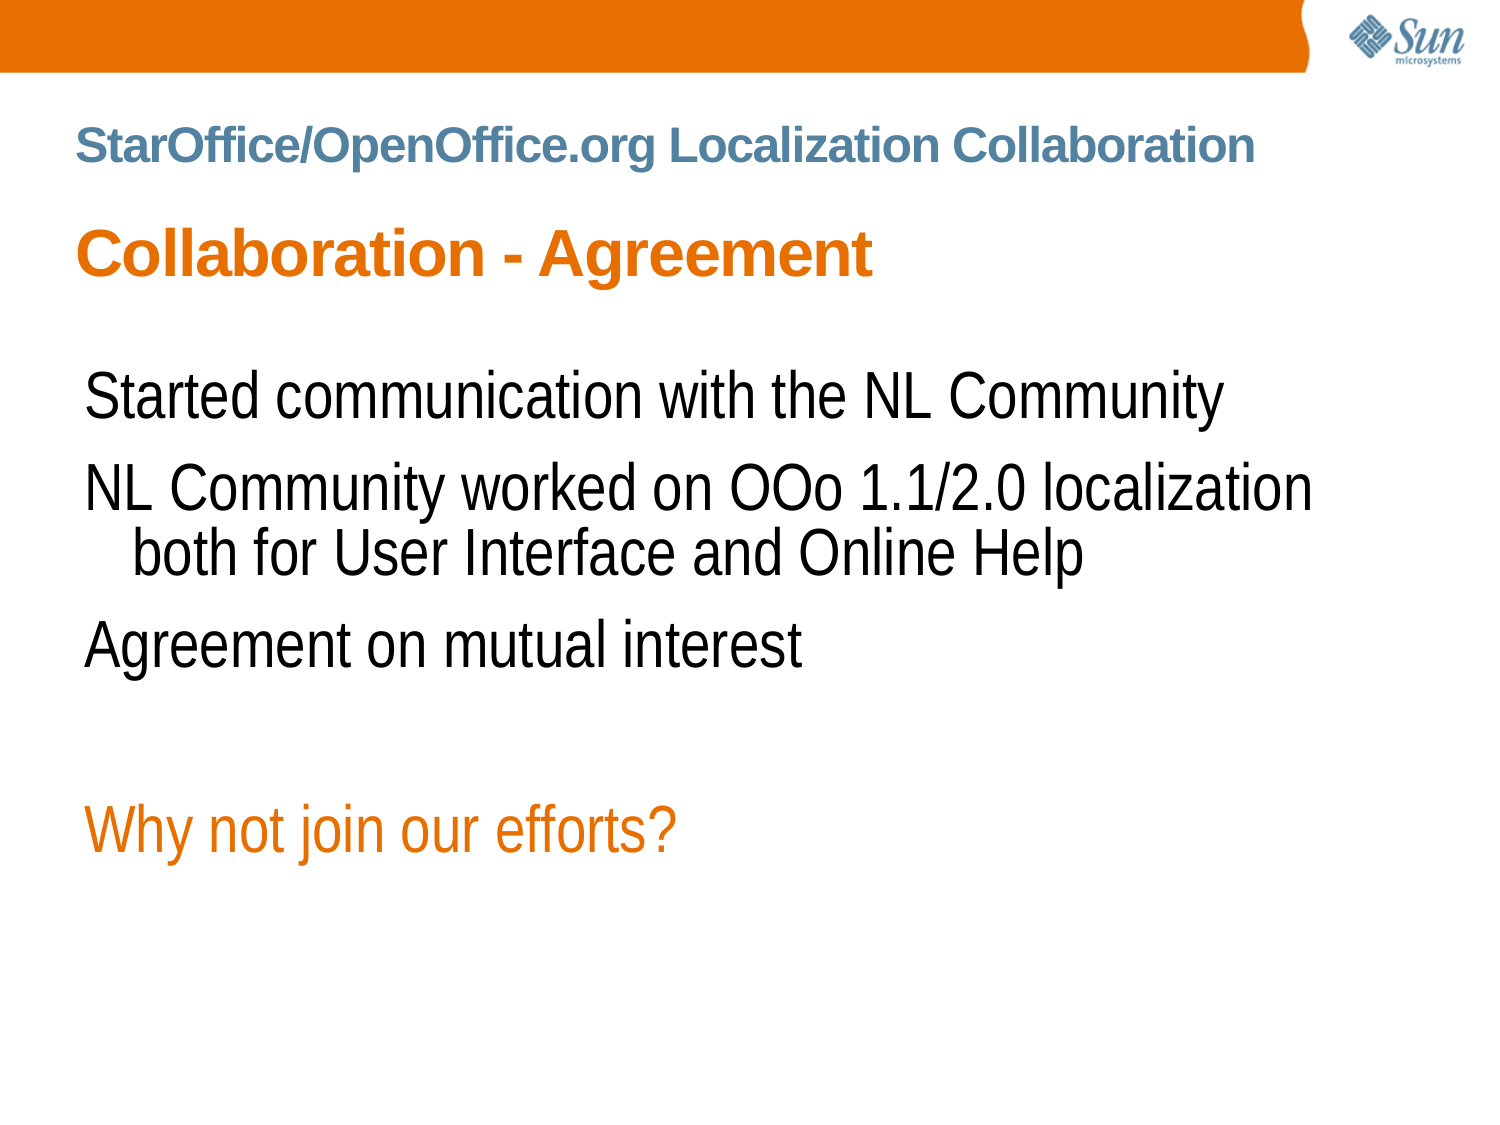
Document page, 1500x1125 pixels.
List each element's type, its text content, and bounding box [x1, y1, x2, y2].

list Started communication with the NL Community NL Community worked on OOo 1.1/2.0 localization both for User Interface and Online Help Agreement on mutual interest Why not join our efforts? [64, 365, 1402, 1065]
title StarOffice/OpenOffice.org Localization Collaboration Collaboration - Agreement [75, 122, 1438, 356]
picture [0, 0, 1500, 75]
